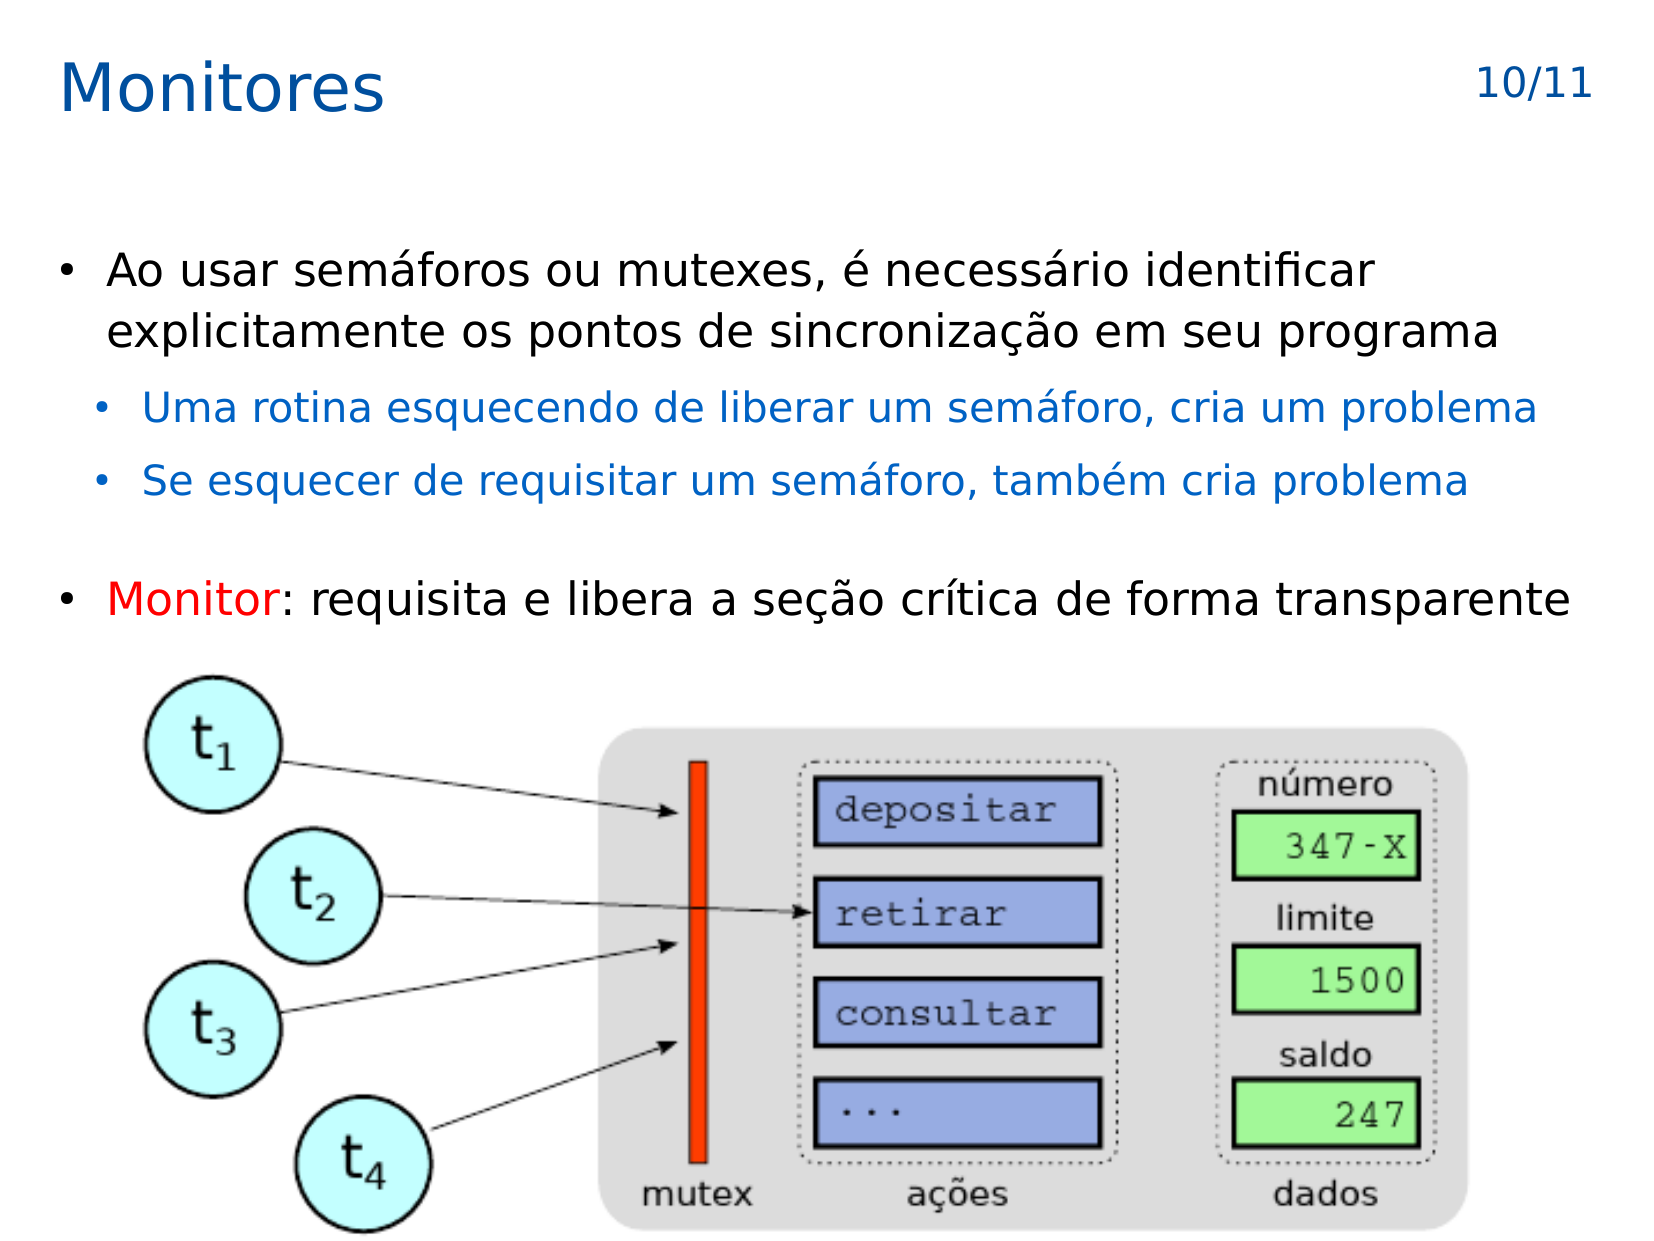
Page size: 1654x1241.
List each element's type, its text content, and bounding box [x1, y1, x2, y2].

title Monitores [59, 29, 1625, 148]
picture [134, 669, 1475, 1241]
list Ao usar semáforos ou mutexes, é necessário identificar explicitamente os pontos de sincronização em seu programa Uma rotina esquecendo de liberar um semáforo, cria um problema Se esquecer de requisitar um semáforo, também cria problema Monitor: requisita e libera a seção crítica de forma transparente [59, 236, 1595, 1211]
